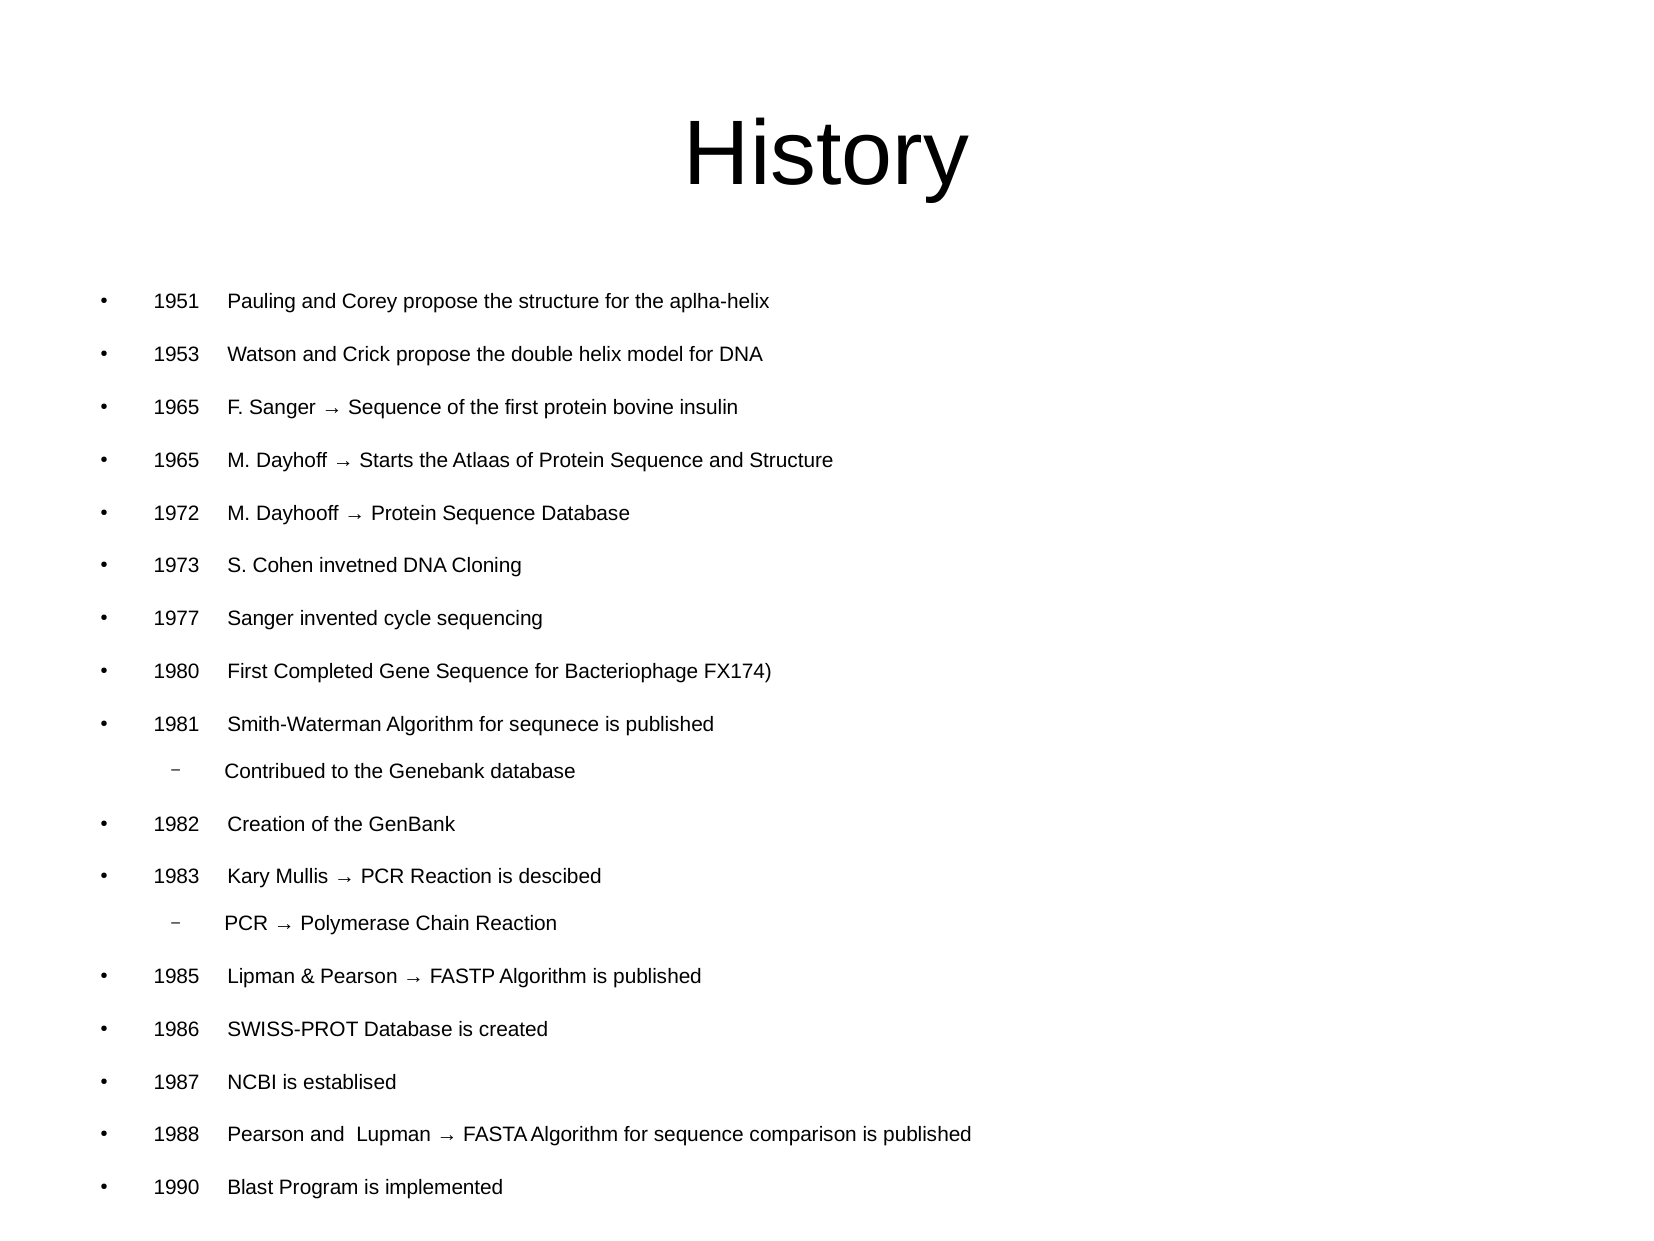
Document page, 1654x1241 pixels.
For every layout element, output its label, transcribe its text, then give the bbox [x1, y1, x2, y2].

title History [82, 49, 1571, 257]
list 1951 Pauling and Corey propose the structure for the aplha-helix 1953 Watson and Crick propose the double helix model for DNA 1965 F. Sanger → Sequence of the first protein bovine insulin 1965 M. Dayhoff → Starts the Atlaas of Protein Sequence and Structure 1972 M. Dayhooff → Protein Sequence Database 1973 S. Cohen invetned DNA Cloning 1977 Sanger invented cycle sequencing 1980 First Completed Gene Sequence for Bacteriophage FX174) 1981 Smith-Waterman Algorithm for sequnece is published Contribued to the Genebank database 1982 Creation of the GenBank 1983 Kary Mullis → PCR Reaction is descibed PCR → Polymerase Chain Reaction 1985 Lipman & Pearson → FASTP Algorithm is published 1986 SWISS-PROT Database is created 1987 NCBI is establised 1988 Pearson and Lupman → FASTA Algorithm for sequence comparison is published 1990 Blast Program is implemented [82, 290, 1571, 1217]
